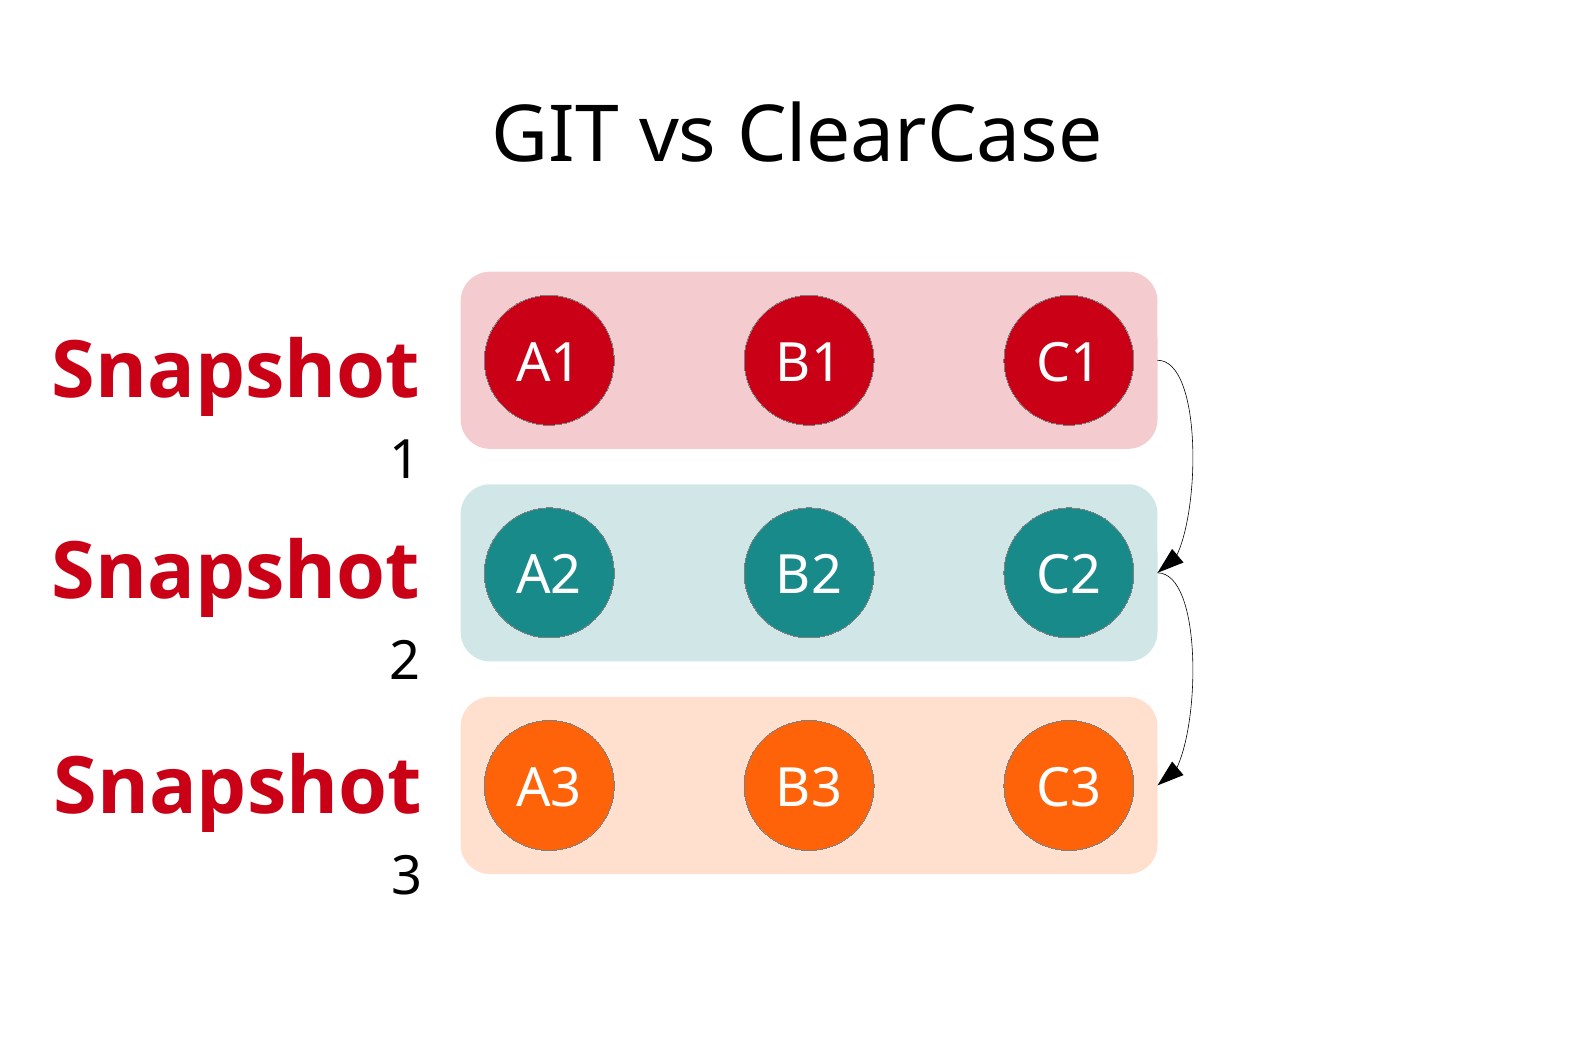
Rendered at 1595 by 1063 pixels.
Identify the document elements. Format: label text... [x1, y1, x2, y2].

text_box [460, 484, 1158, 662]
text_box A3 [484, 720, 615, 851]
text_box Snapshot 3 [11, 721, 438, 839]
text_box B1 [744, 295, 875, 426]
text_box B3 [744, 720, 875, 851]
text_box C1 [1003, 295, 1134, 426]
text_box B2 [744, 507, 875, 638]
text_box Snapshot 1 [9, 305, 436, 423]
text_box Snapshot 2 [9, 506, 436, 624]
text_box [460, 696, 1158, 875]
text_box C3 [1003, 720, 1134, 851]
text_box C2 [1003, 507, 1134, 638]
text_box A1 [484, 295, 615, 426]
text_box [460, 271, 1158, 449]
title GIT vs ClearCase [79, 42, 1515, 220]
text_box A2 [484, 507, 615, 638]
